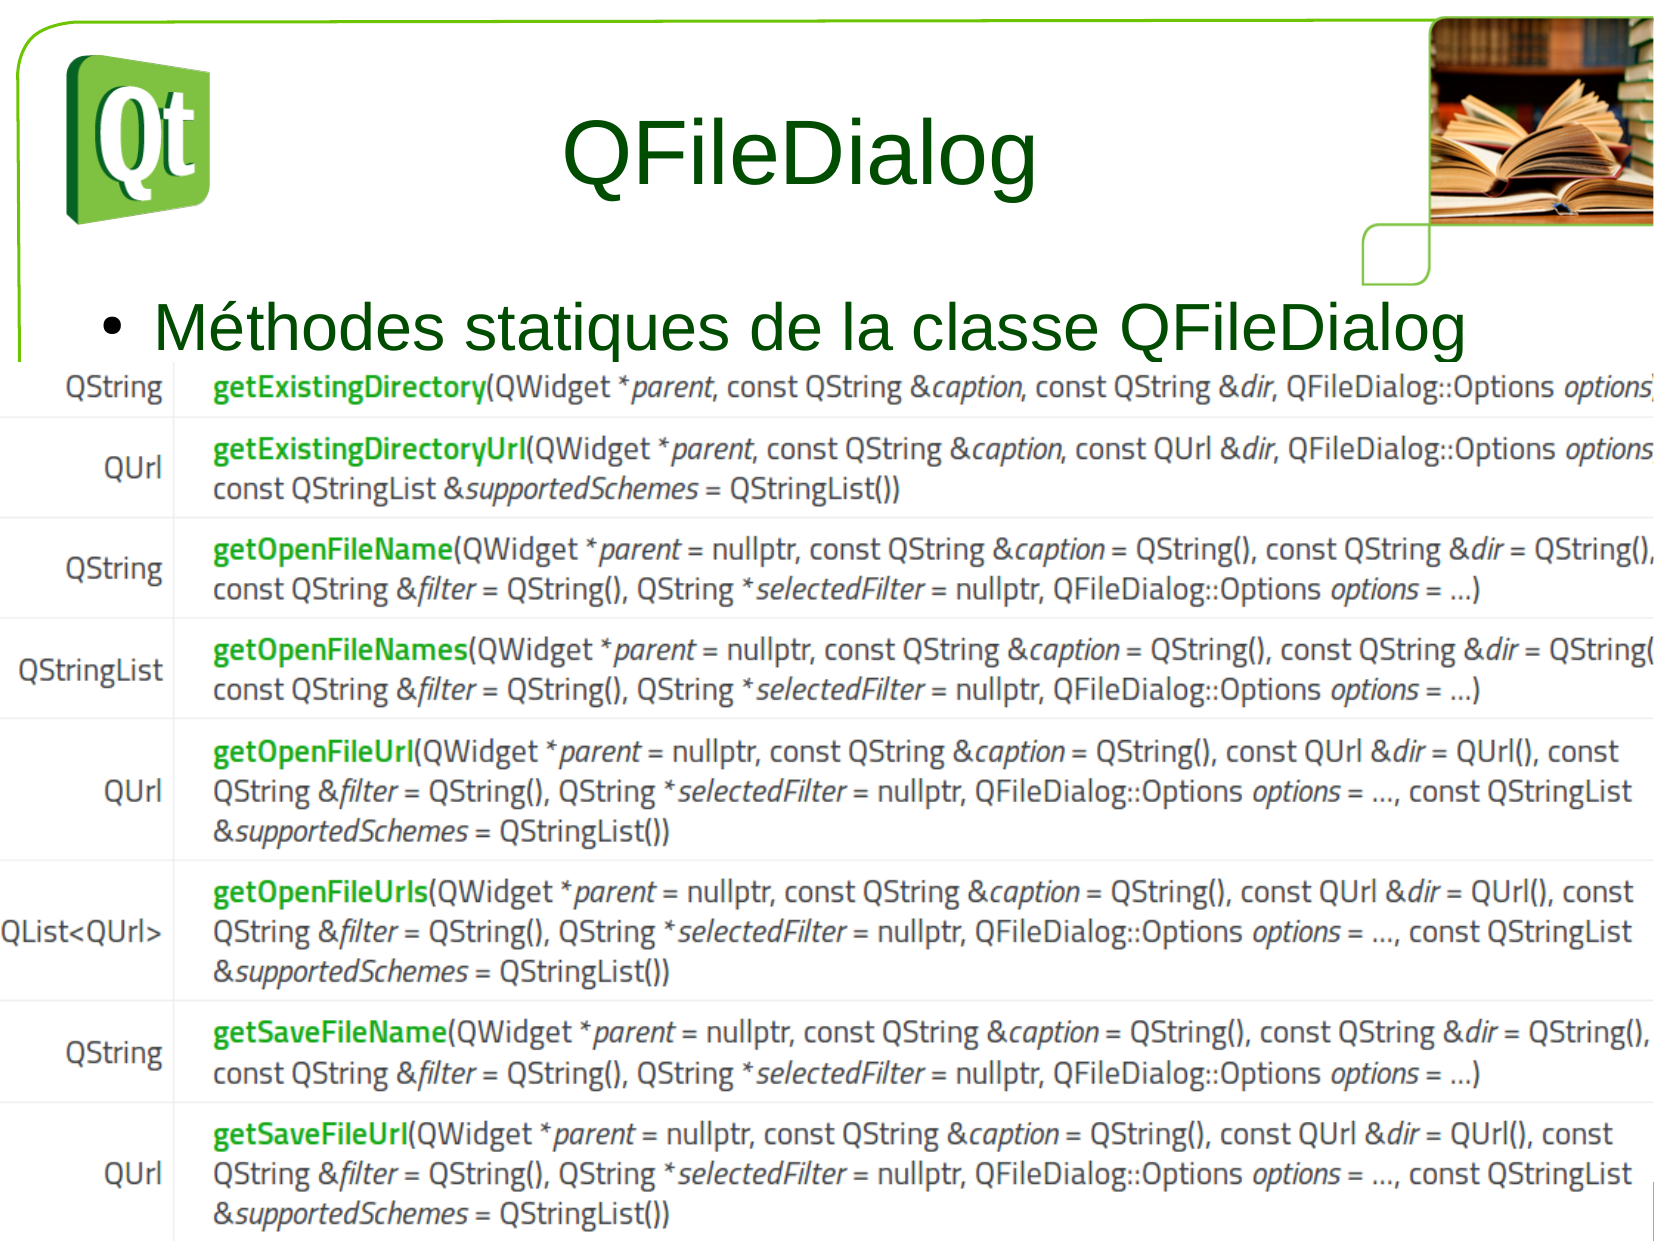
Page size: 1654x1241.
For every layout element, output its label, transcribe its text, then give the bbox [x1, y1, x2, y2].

list Méthodes statiques de la classe QFileDialog [82, 290, 1571, 362]
picture [0, 362, 1654, 1241]
picture [66, 55, 210, 225]
picture [1338, 5, 1654, 306]
title QFileDialog [263, 49, 1338, 257]
